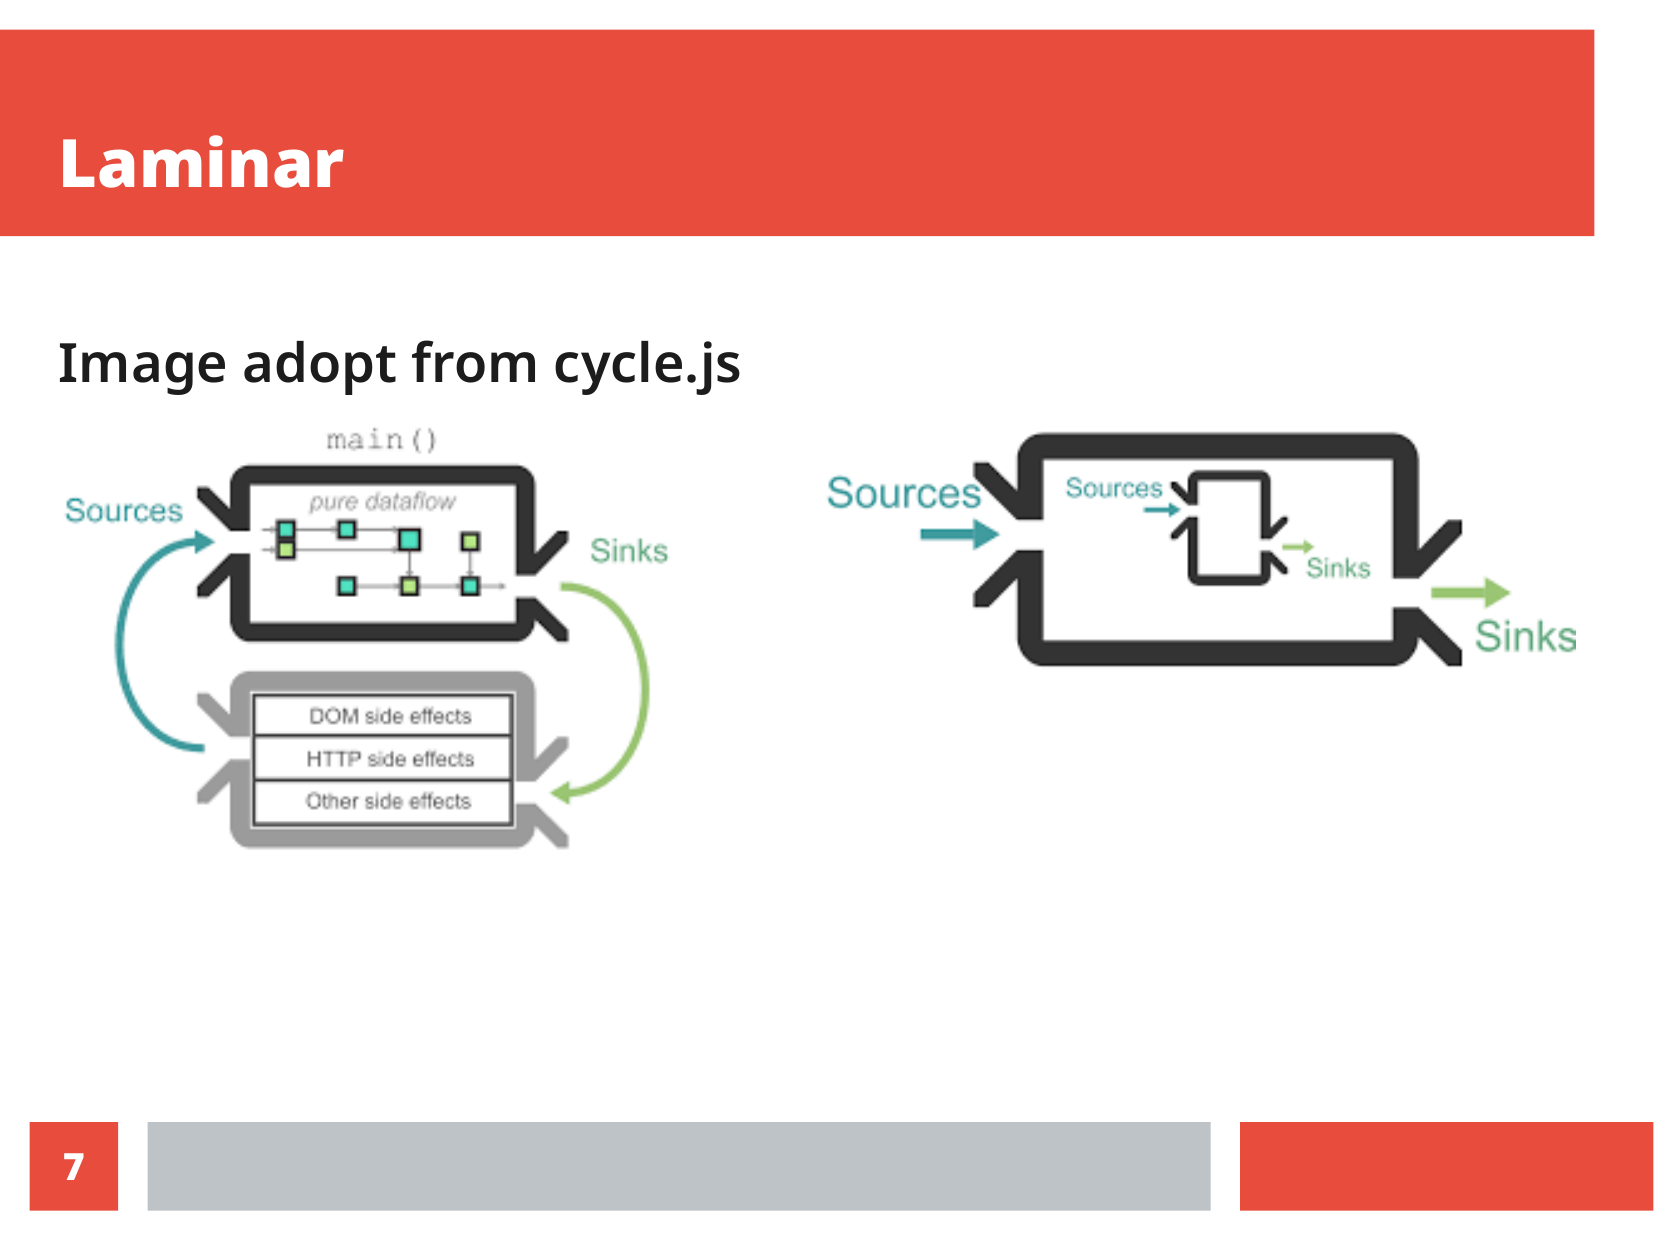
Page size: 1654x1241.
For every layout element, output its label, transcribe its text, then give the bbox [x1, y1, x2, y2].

list Image adopt from cycle.js [59, 324, 1565, 1093]
picture [40, 409, 728, 871]
title Laminar [59, 59, 1595, 207]
picture [820, 407, 1576, 781]
